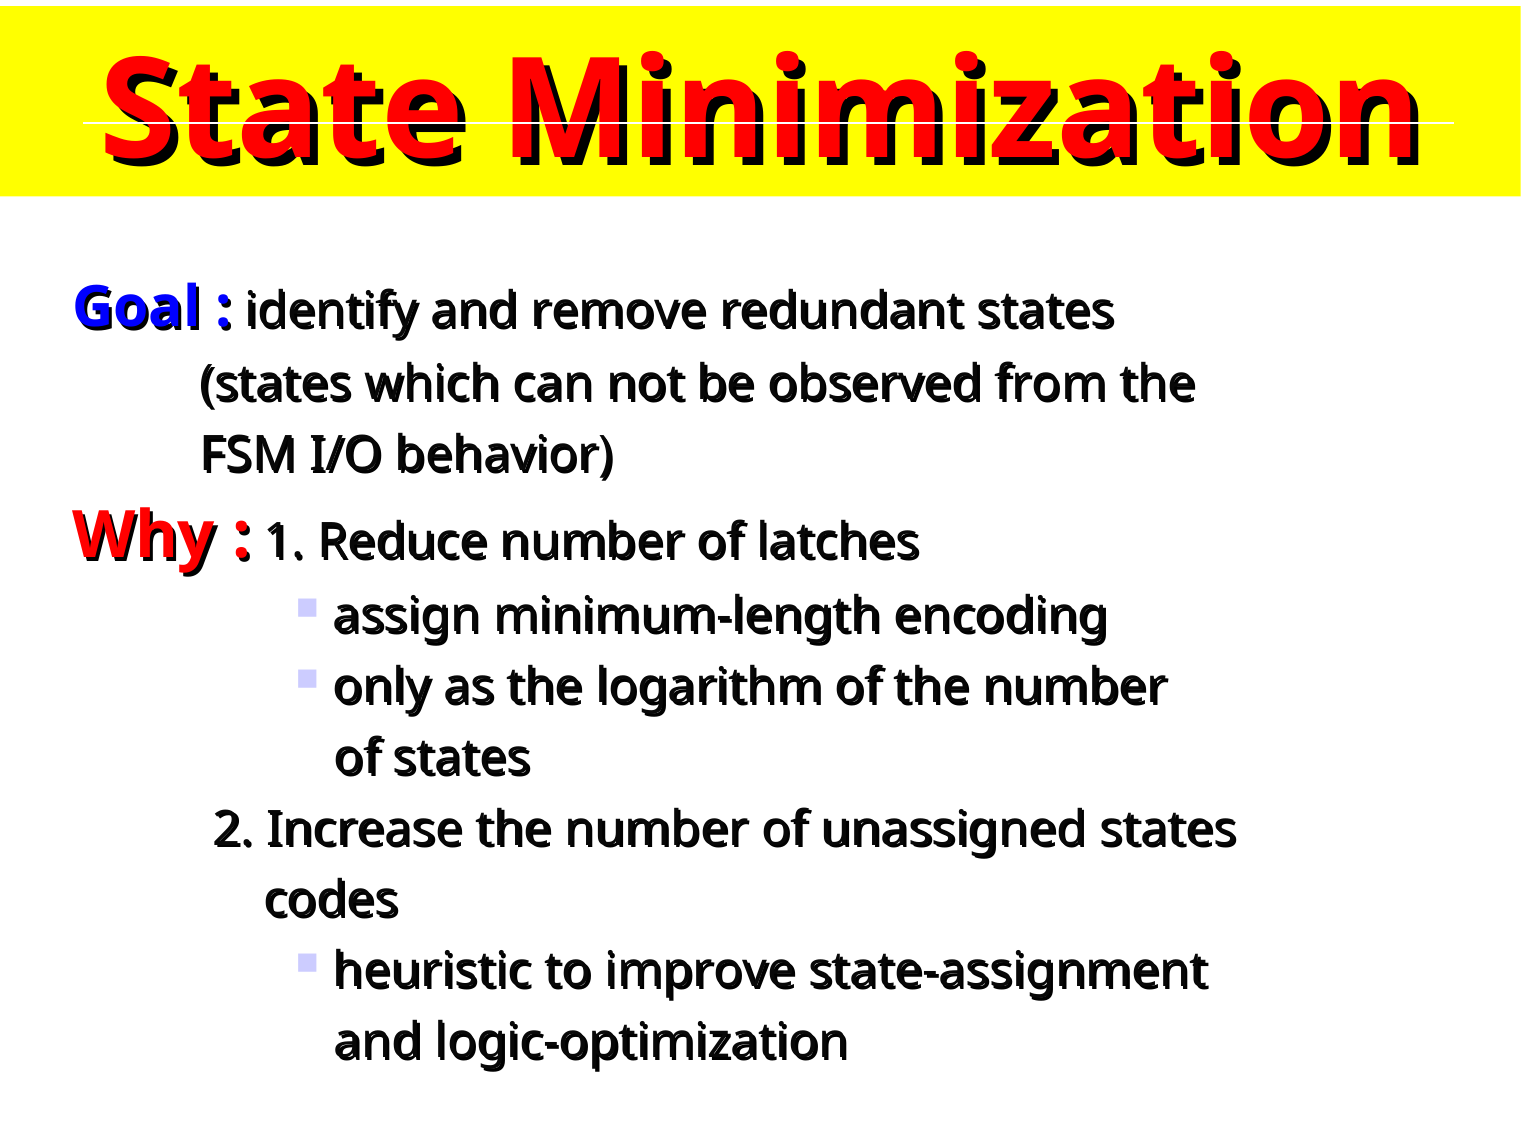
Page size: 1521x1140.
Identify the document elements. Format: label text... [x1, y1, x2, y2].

title State Minimization [0, 6, 1521, 197]
list Goal : identify and remove redundant states (states which can not be observed from the FSM I/O behavior) Why : 1. Reduce number of latches assign minimum-length encoding only as the logarithm of the number of states 2. Increase the number of unassigned states codes heuristic to improve state-assignment and logic-optimization [56, 262, 1448, 1076]
